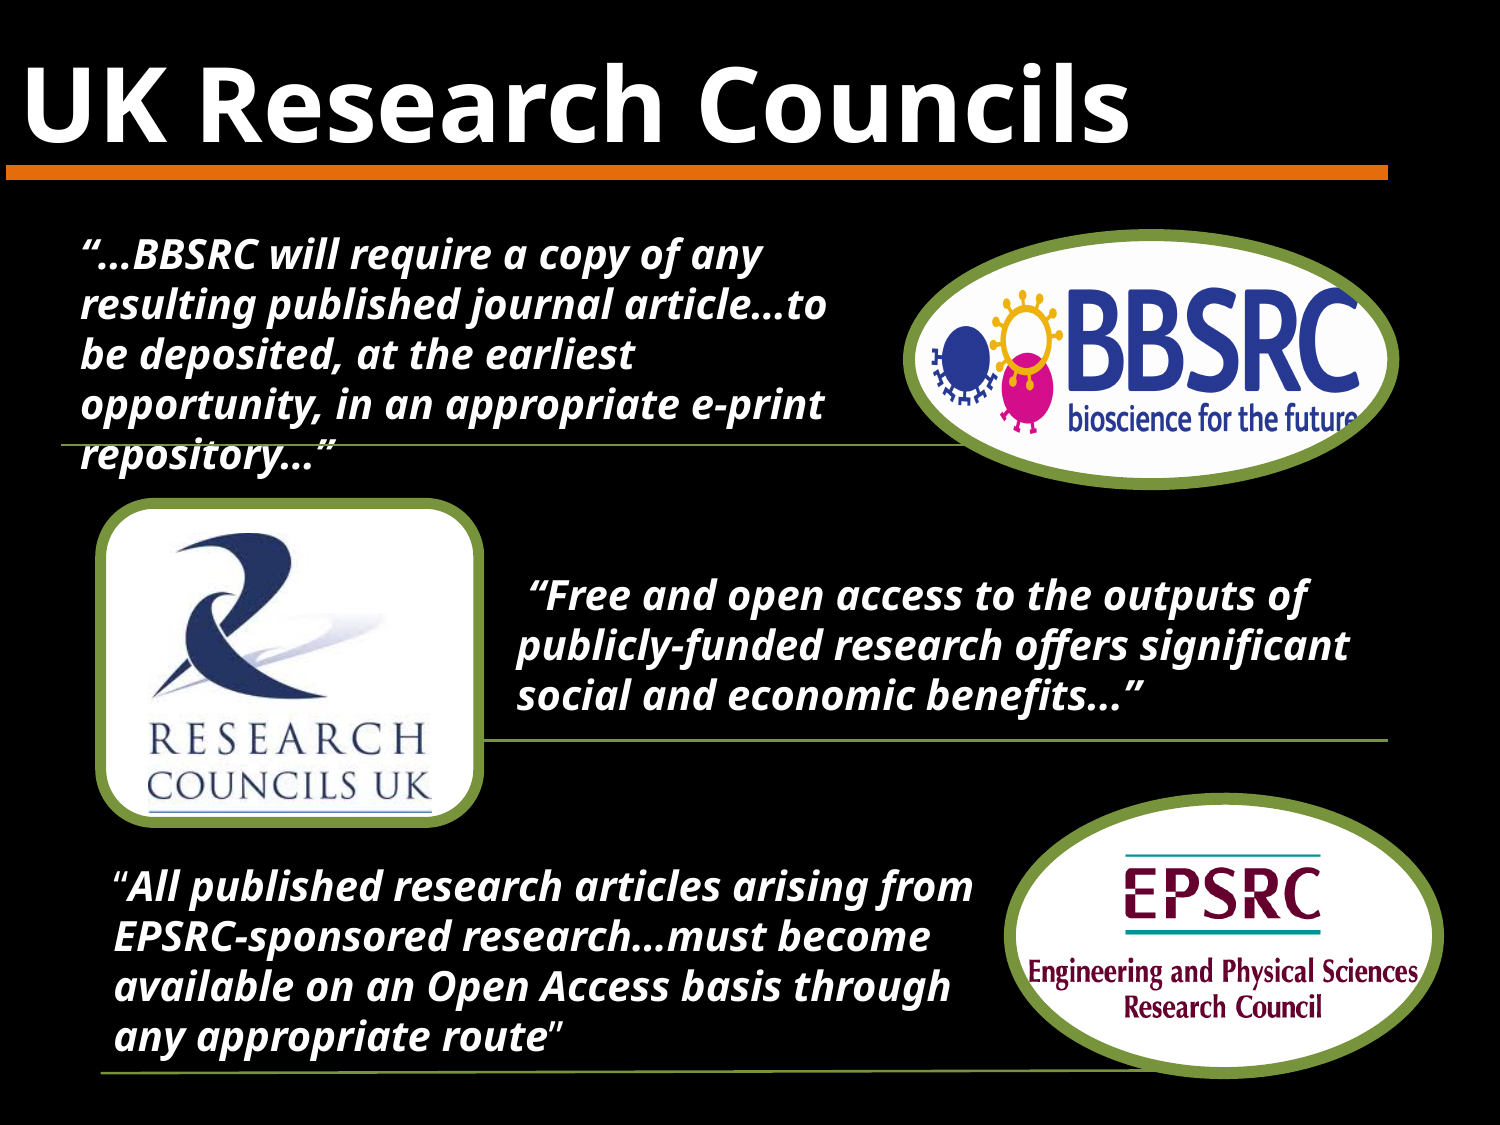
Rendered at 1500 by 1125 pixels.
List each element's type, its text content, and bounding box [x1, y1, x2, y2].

text_box [908, 235, 1394, 485]
text_box “All published research articles arising from EPSRC-sponsored research…must become available on an Open Access basis through any appropriate route” [98, 852, 1034, 1067]
text_box UK Research Councils [4, 31, 1436, 173]
text_box “…BBSRC will require a copy of any resulting published journal article…to be deposited, at the earliest opportunity, in an appropriate e-print repository…” [65, 220, 846, 444]
text_box “Free and open access to the outputs of publicly-funded research offers significant social and economic benefits...” [502, 561, 1393, 726]
picture [148, 533, 432, 813]
text_box [100, 503, 479, 823]
text_box [1009, 798, 1439, 1074]
text_box “…BBSRC will require a copy of any resulting published journal article…to be deposited, at the earliest opportunity, in an appropriate e-print repository…” [65, 446, 846, 485]
